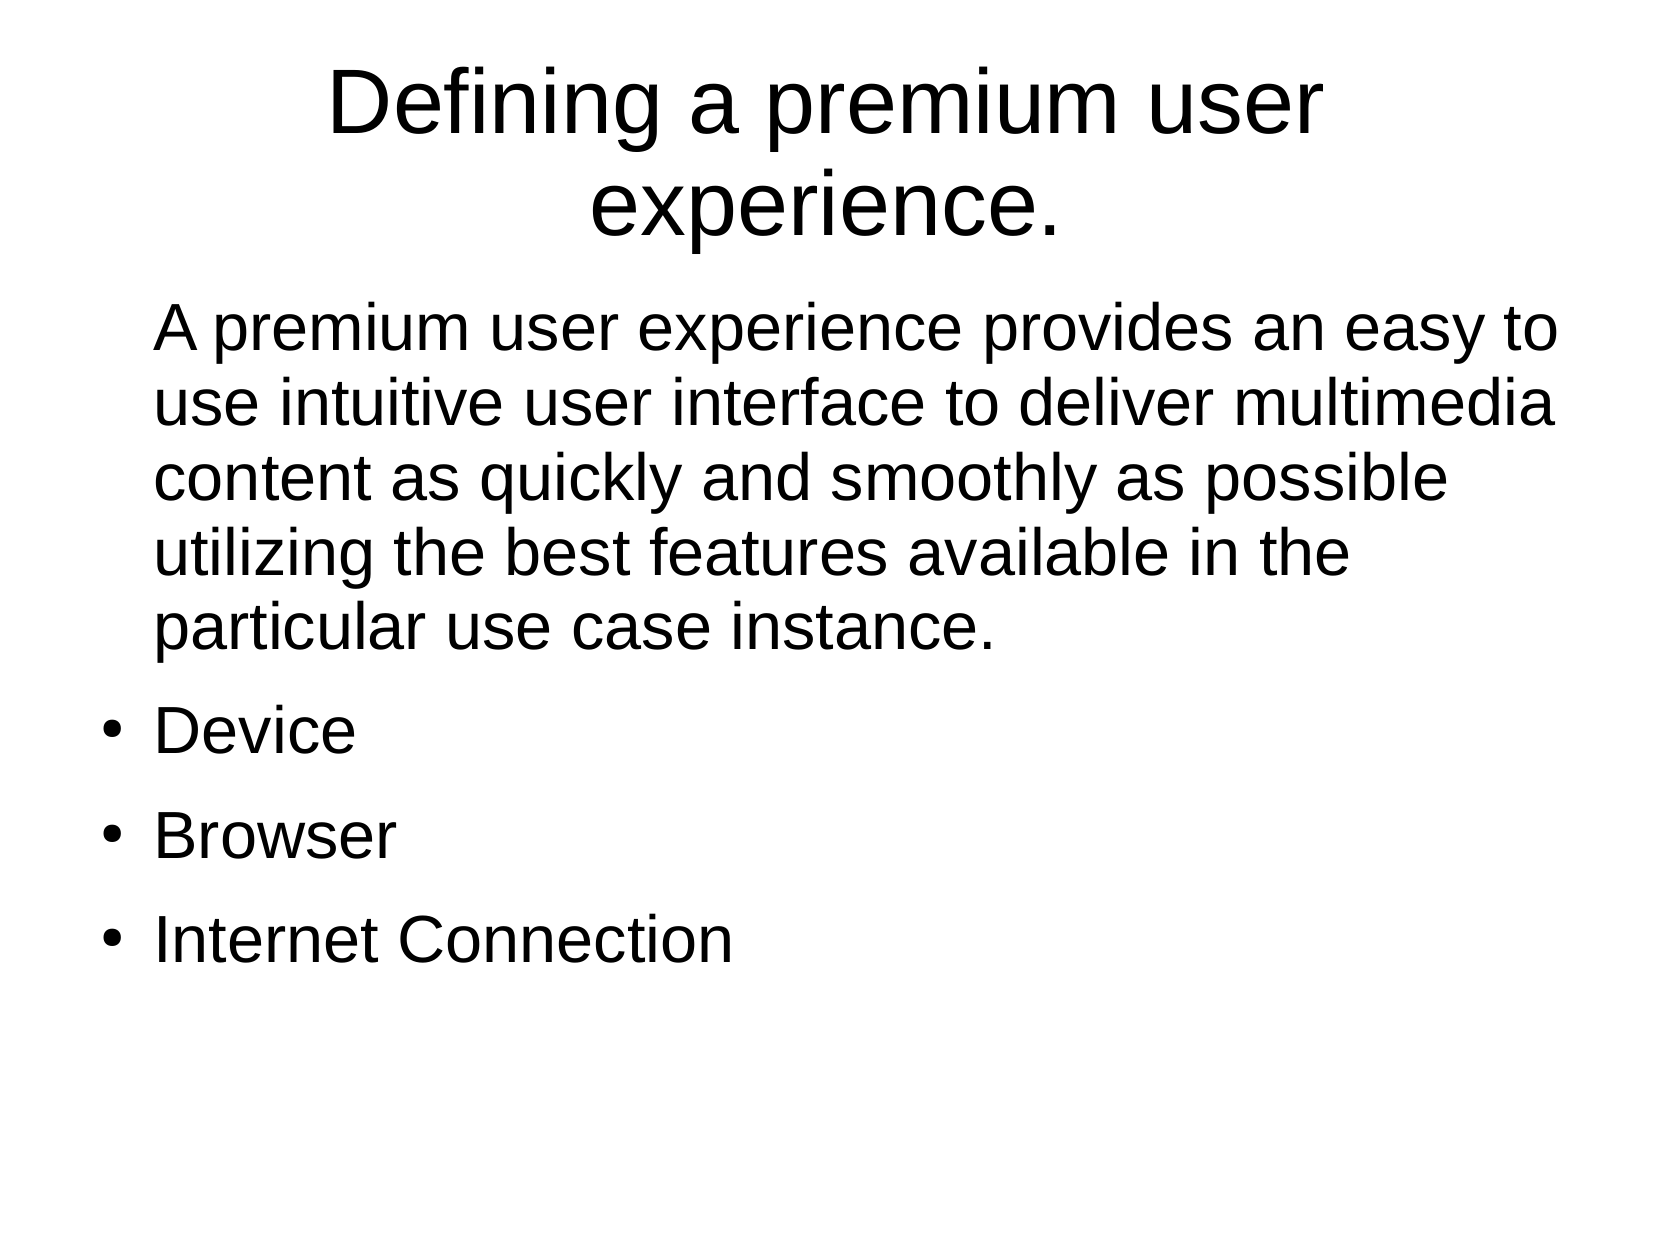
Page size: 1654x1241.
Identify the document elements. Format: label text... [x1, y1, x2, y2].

list A premium user experience provides an easy to use intuitive user interface to deliver multimedia content as quickly and smoothly as possible utilizing the best features available in the particular use case instance. Device Browser Internet Connection [82, 290, 1571, 1109]
title Defining a premium user experience. [82, 49, 1571, 257]
